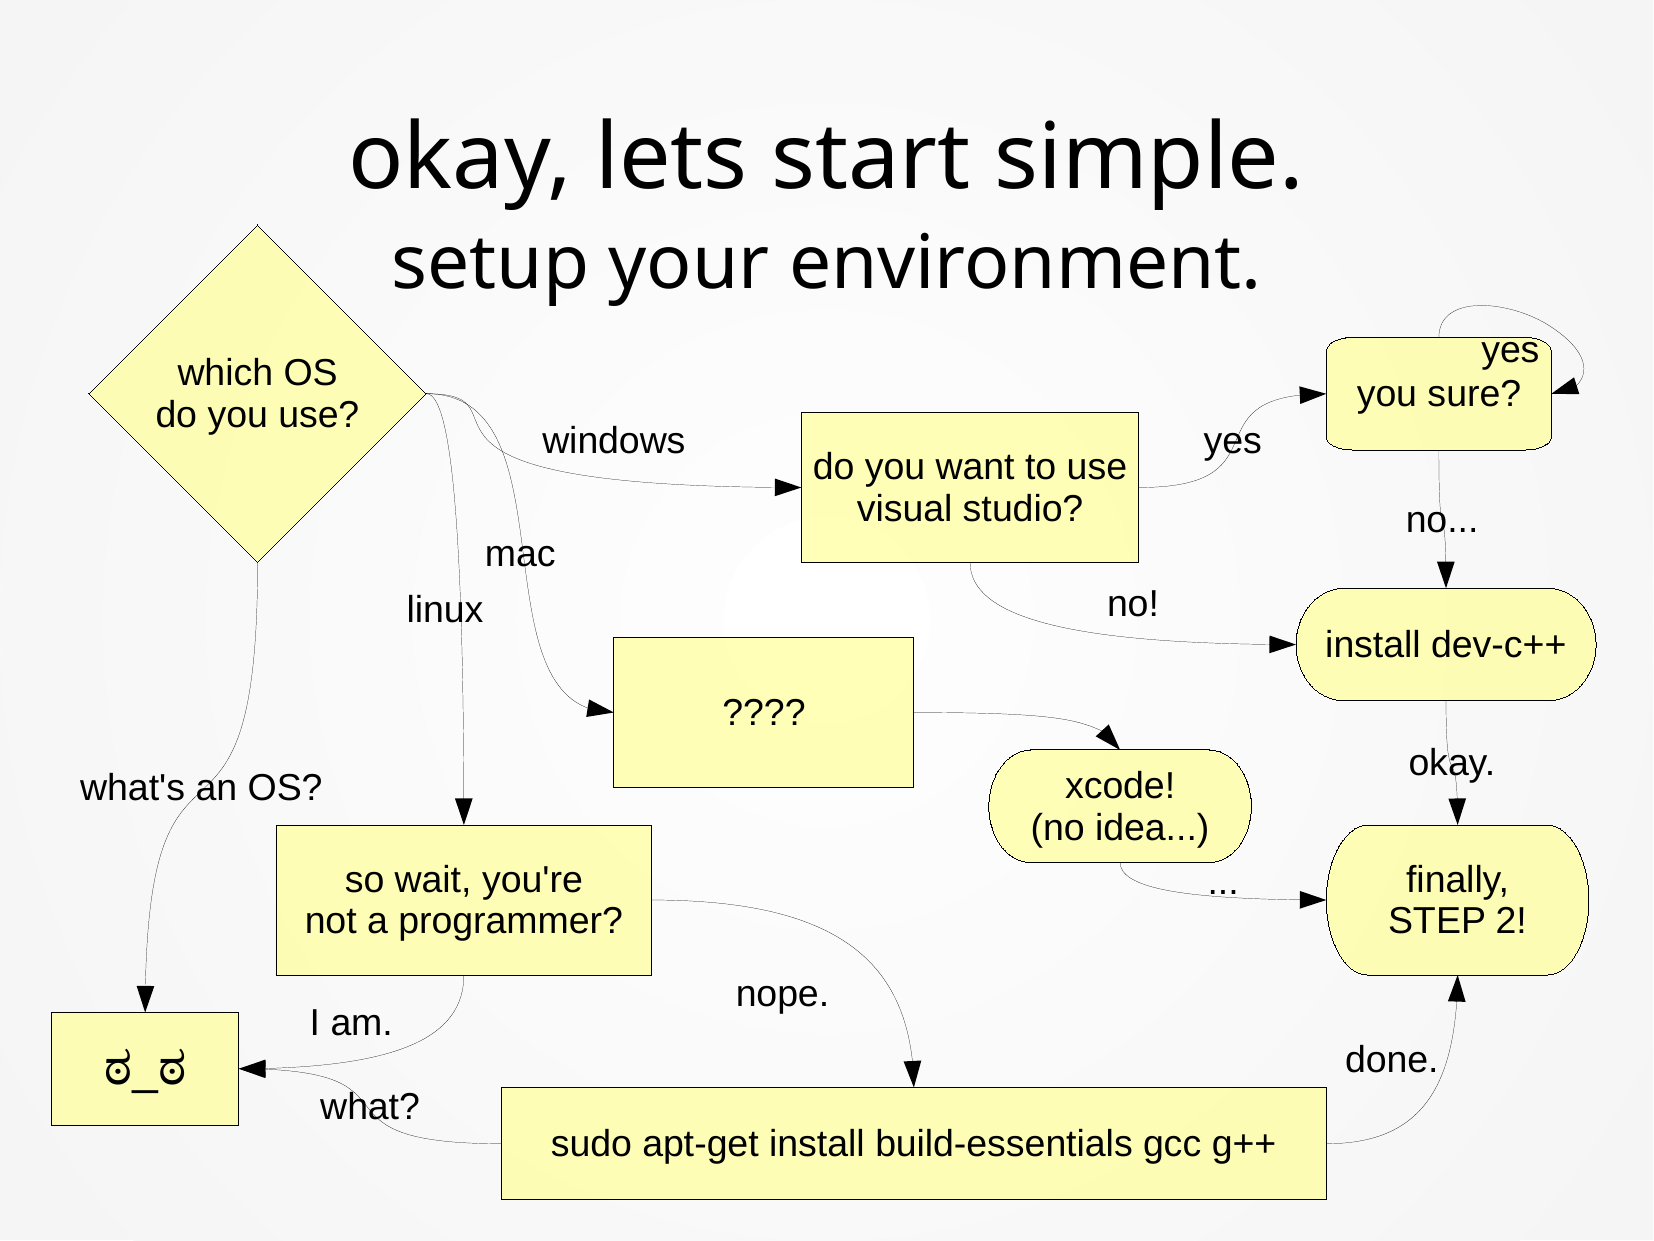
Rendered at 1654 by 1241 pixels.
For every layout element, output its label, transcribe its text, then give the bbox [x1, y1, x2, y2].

text_box so wait, you're not a programmer? [276, 825, 652, 976]
text_box ???? [613, 637, 914, 788]
text_box install dev-c++ [1296, 588, 1597, 701]
title setup your environment. [82, 163, 1571, 356]
text_box finally, STEP 2! [1326, 825, 1589, 976]
text_box you sure? [1326, 356, 1552, 451]
text_box sudo apt-get install build-essentials gcc g++ [501, 1087, 1327, 1200]
text_box ಠ_ಠ [51, 1012, 239, 1126]
text_box do you want to use visual studio? [801, 412, 1139, 563]
title okay, lets start simple. [82, 56, 1571, 163]
text_box xcode! (no idea...) [988, 749, 1252, 863]
text_box which OS do you use? [88, 356, 426, 562]
